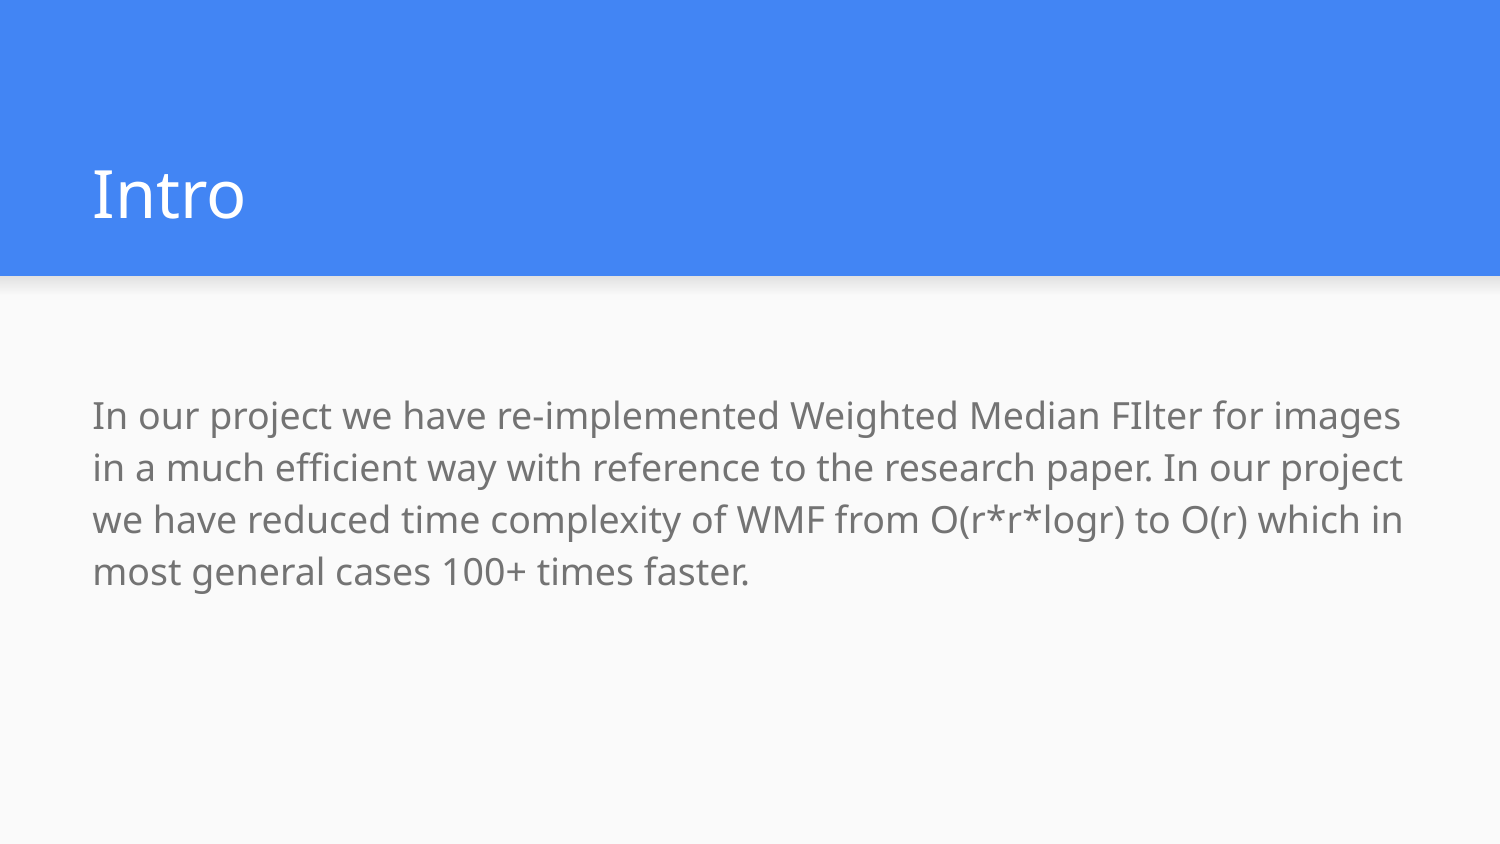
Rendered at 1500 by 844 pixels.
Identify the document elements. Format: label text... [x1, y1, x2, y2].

list In our project we have re-implemented Weighted Median FIlter for images in a much efficient way with reference to the research paper. In our project we have reduced time complexity of WMF from O(r*r*logr) to O(r) which in most general cases 100+ times faster. [77, 370, 1427, 665]
title Intro [77, 121, 1427, 248]
